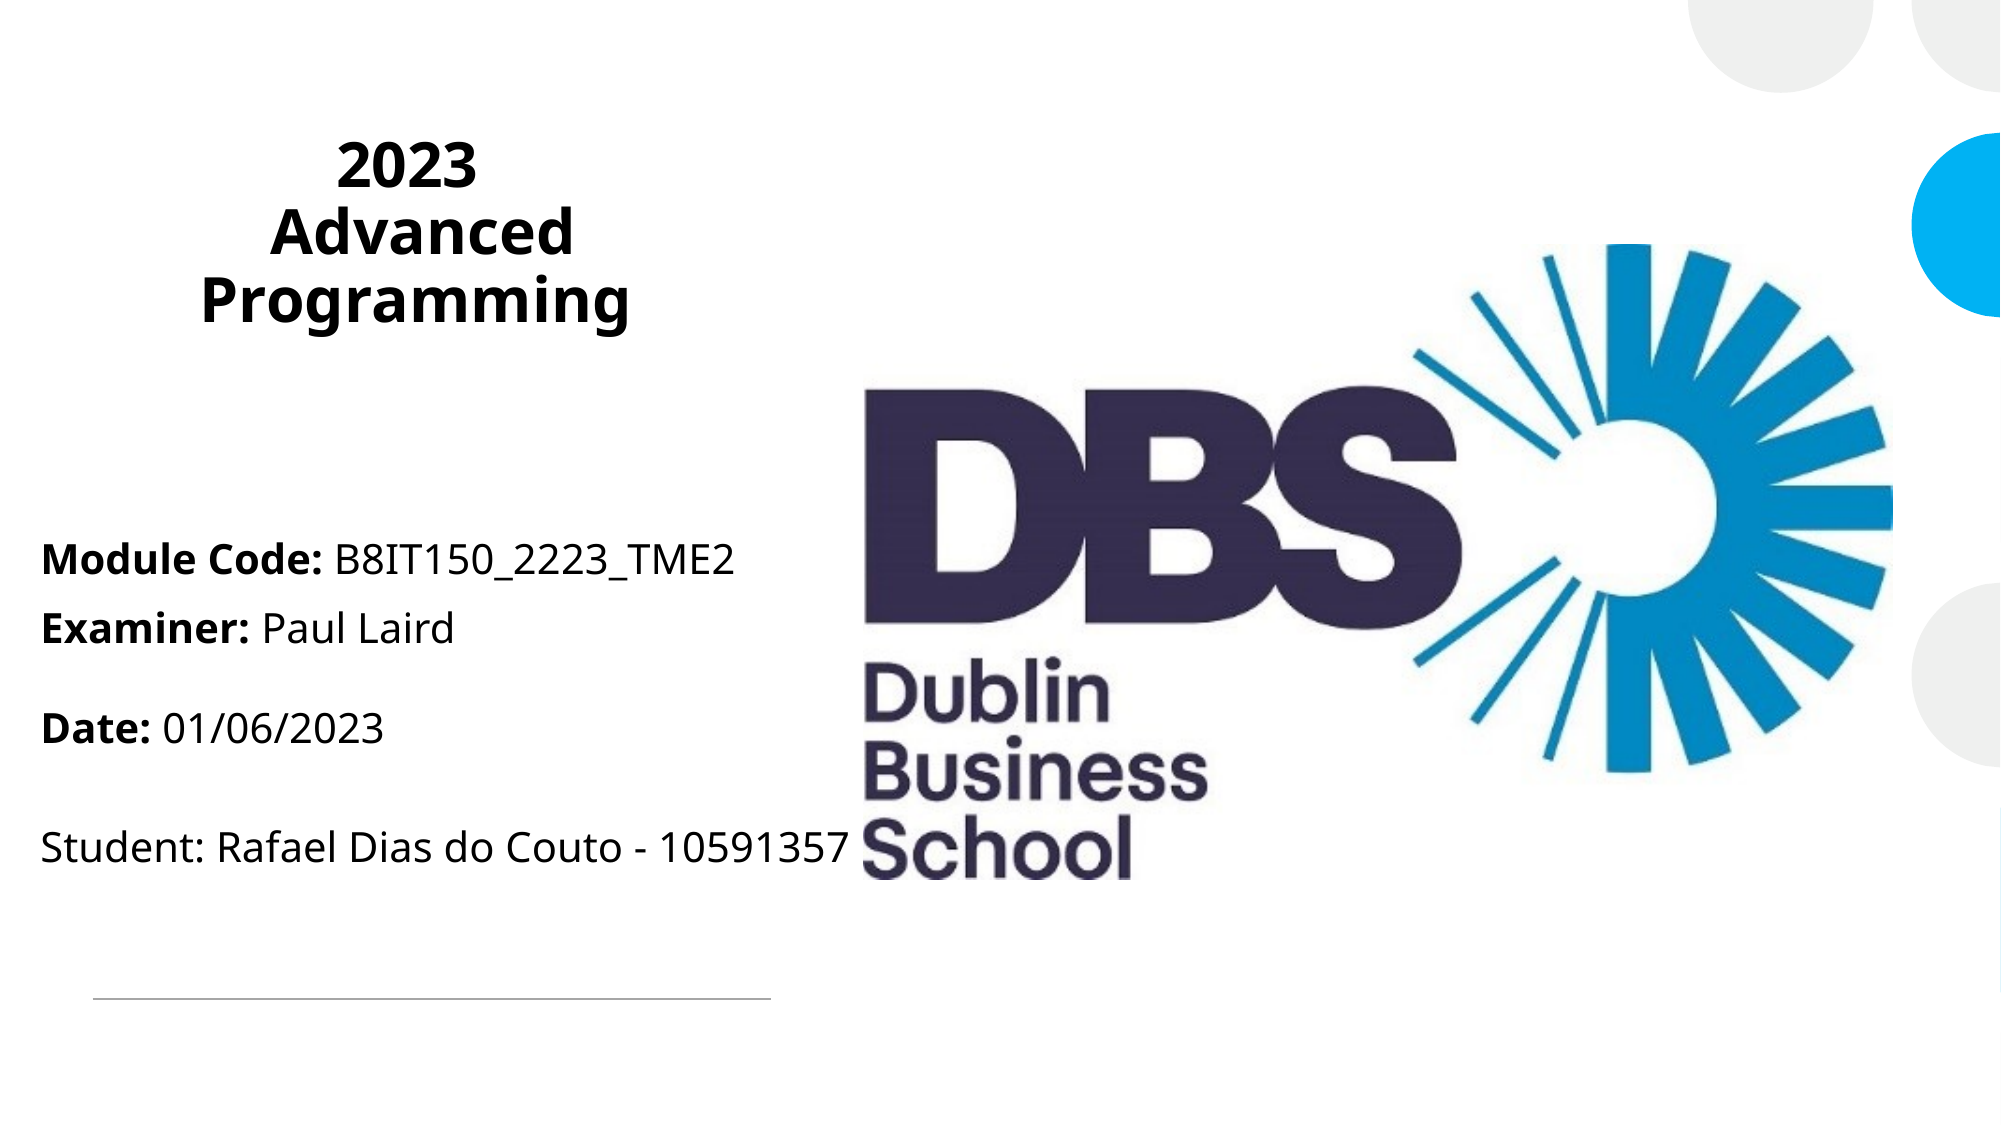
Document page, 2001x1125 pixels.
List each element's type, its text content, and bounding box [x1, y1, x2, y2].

picture [863, 244, 1893, 880]
subtitle Module Code: B8IT150_2223_TME2 Examiner: Paul Laird Date: 01/06/2023 Student: Rafael Dias do Couto - 10591357 [25, 442, 863, 879]
picture [1643, 244, 1893, 497]
text_box [0, 0, 2000, 1125]
title 2023 Advanced Programming [92, 126, 739, 350]
